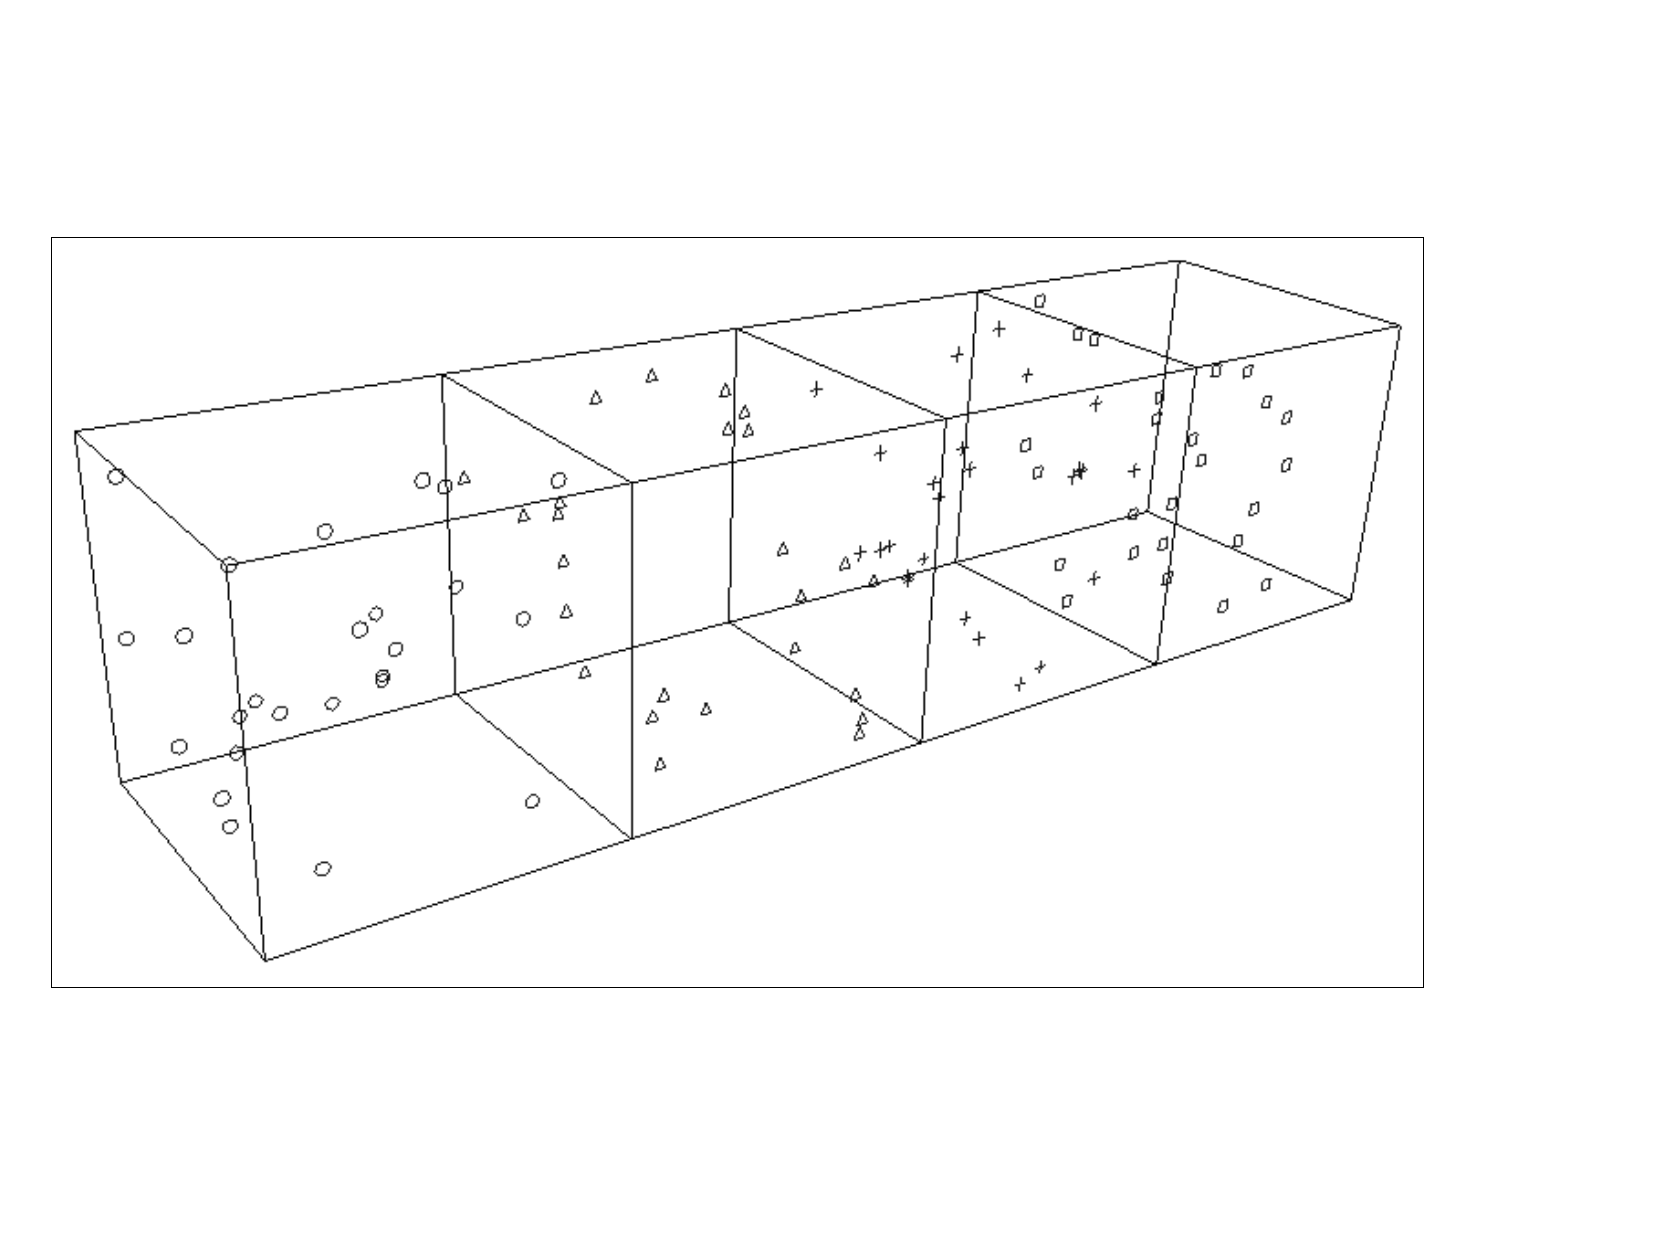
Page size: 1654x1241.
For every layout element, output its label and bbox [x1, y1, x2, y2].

picture [51, 237, 1424, 988]
